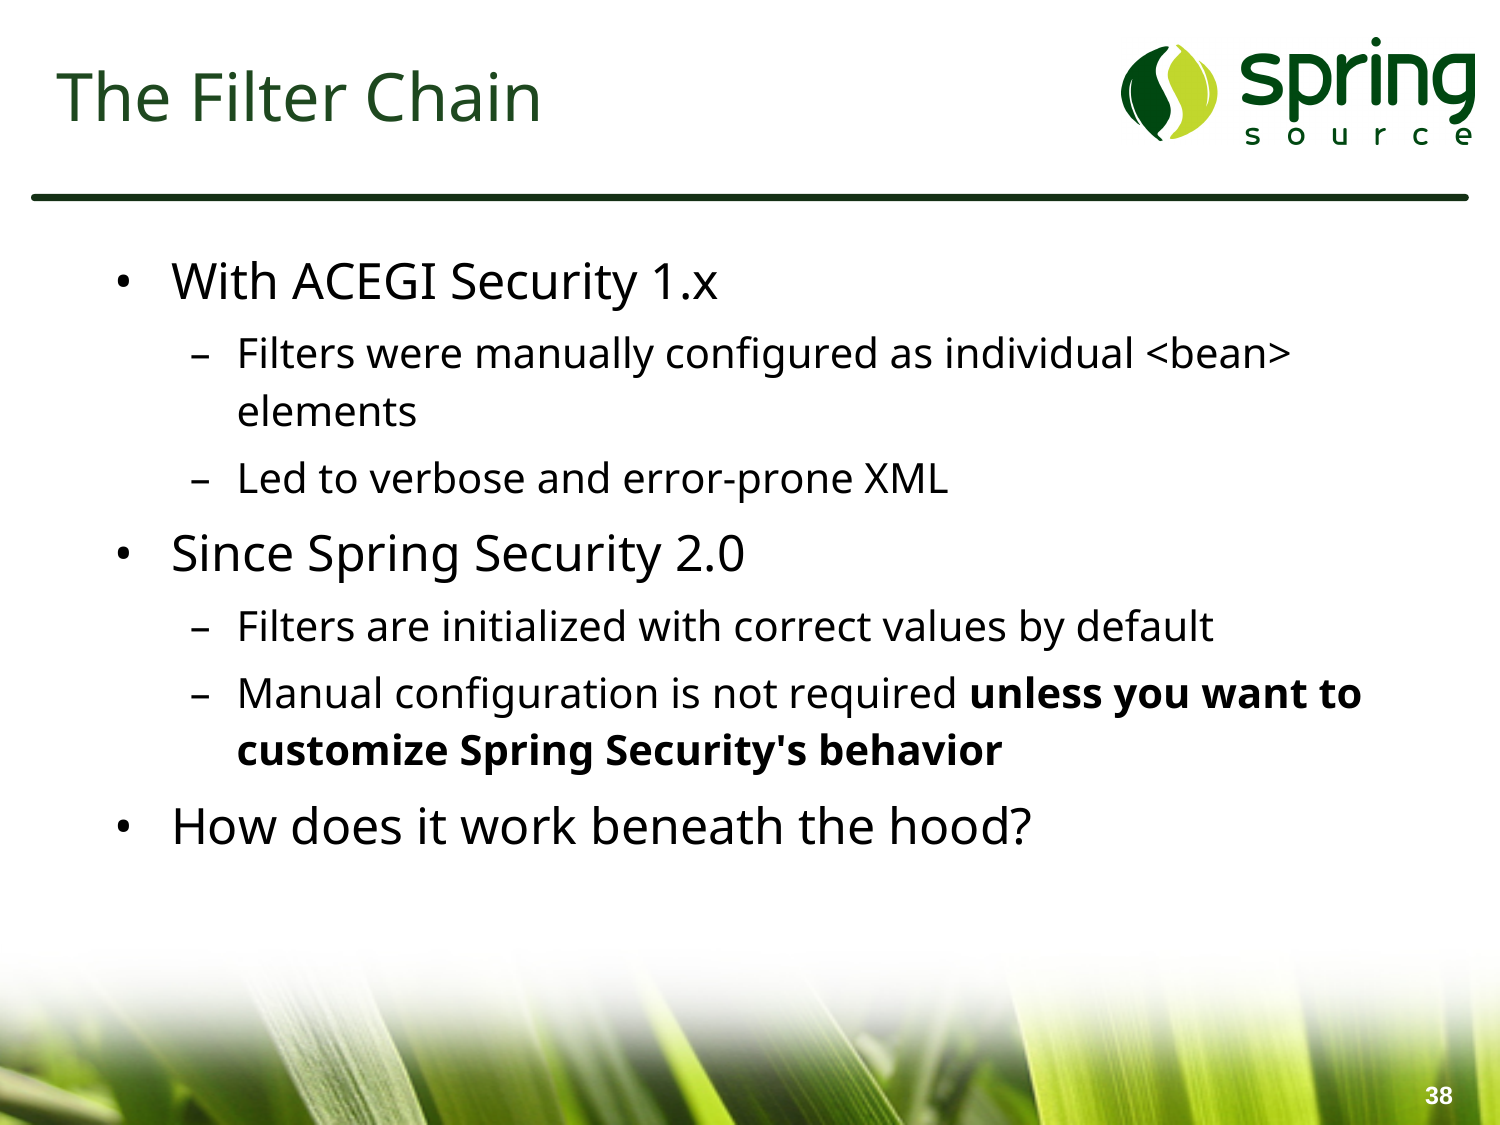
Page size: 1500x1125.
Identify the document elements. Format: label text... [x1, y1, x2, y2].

picture [1121, 37, 1475, 145]
list With ACEGI Security 1.x Filters were manually configured as individual <bean> elements Led to verbose and error-prone XML Since Spring Security 2.0 Filters are initialized with correct values by default Manual configuration is not required unless you want to customize Spring Security's behavior How does it work beneath the hood? [99, 238, 1391, 815]
title The Filter Chain [56, 15, 1089, 176]
picture [0, 944, 1500, 1125]
